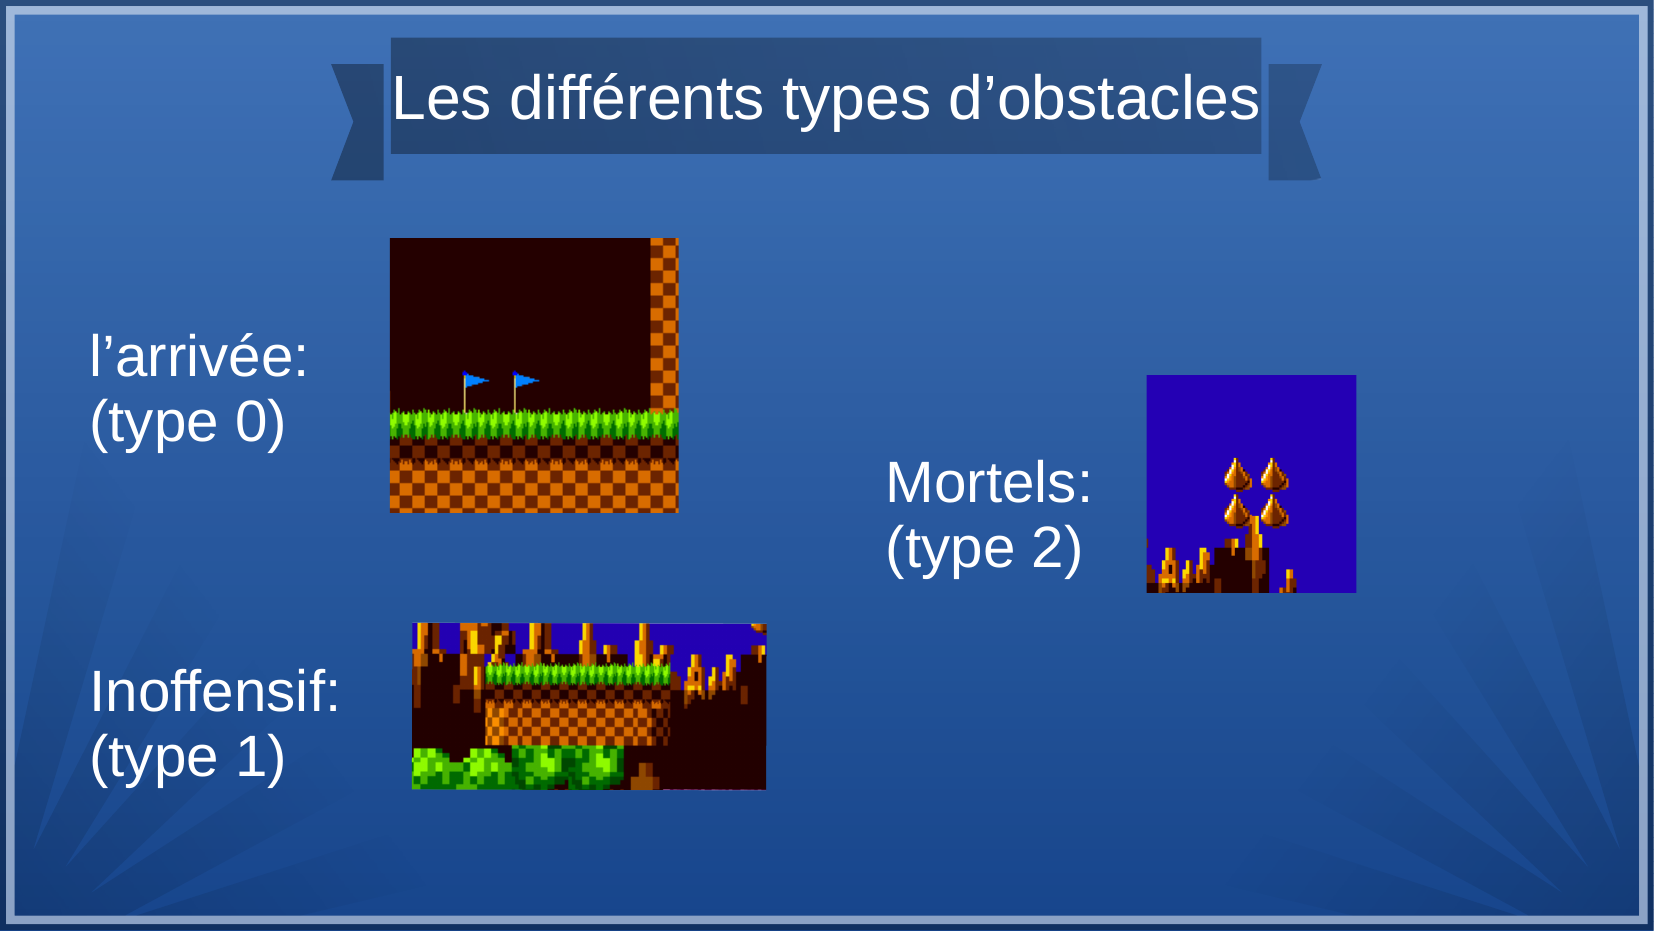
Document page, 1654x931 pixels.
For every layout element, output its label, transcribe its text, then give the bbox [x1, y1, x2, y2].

picture [1146, 375, 1357, 593]
title Les différents types d’obstacles [389, 35, 1264, 154]
text_box Mortels: (type 2) [871, 442, 1111, 594]
text_box Inoffensif: (type 1) [74, 650, 359, 802]
picture [411, 622, 767, 791]
picture [389, 238, 679, 513]
text_box l’arrivée: (type 0) [74, 316, 327, 468]
